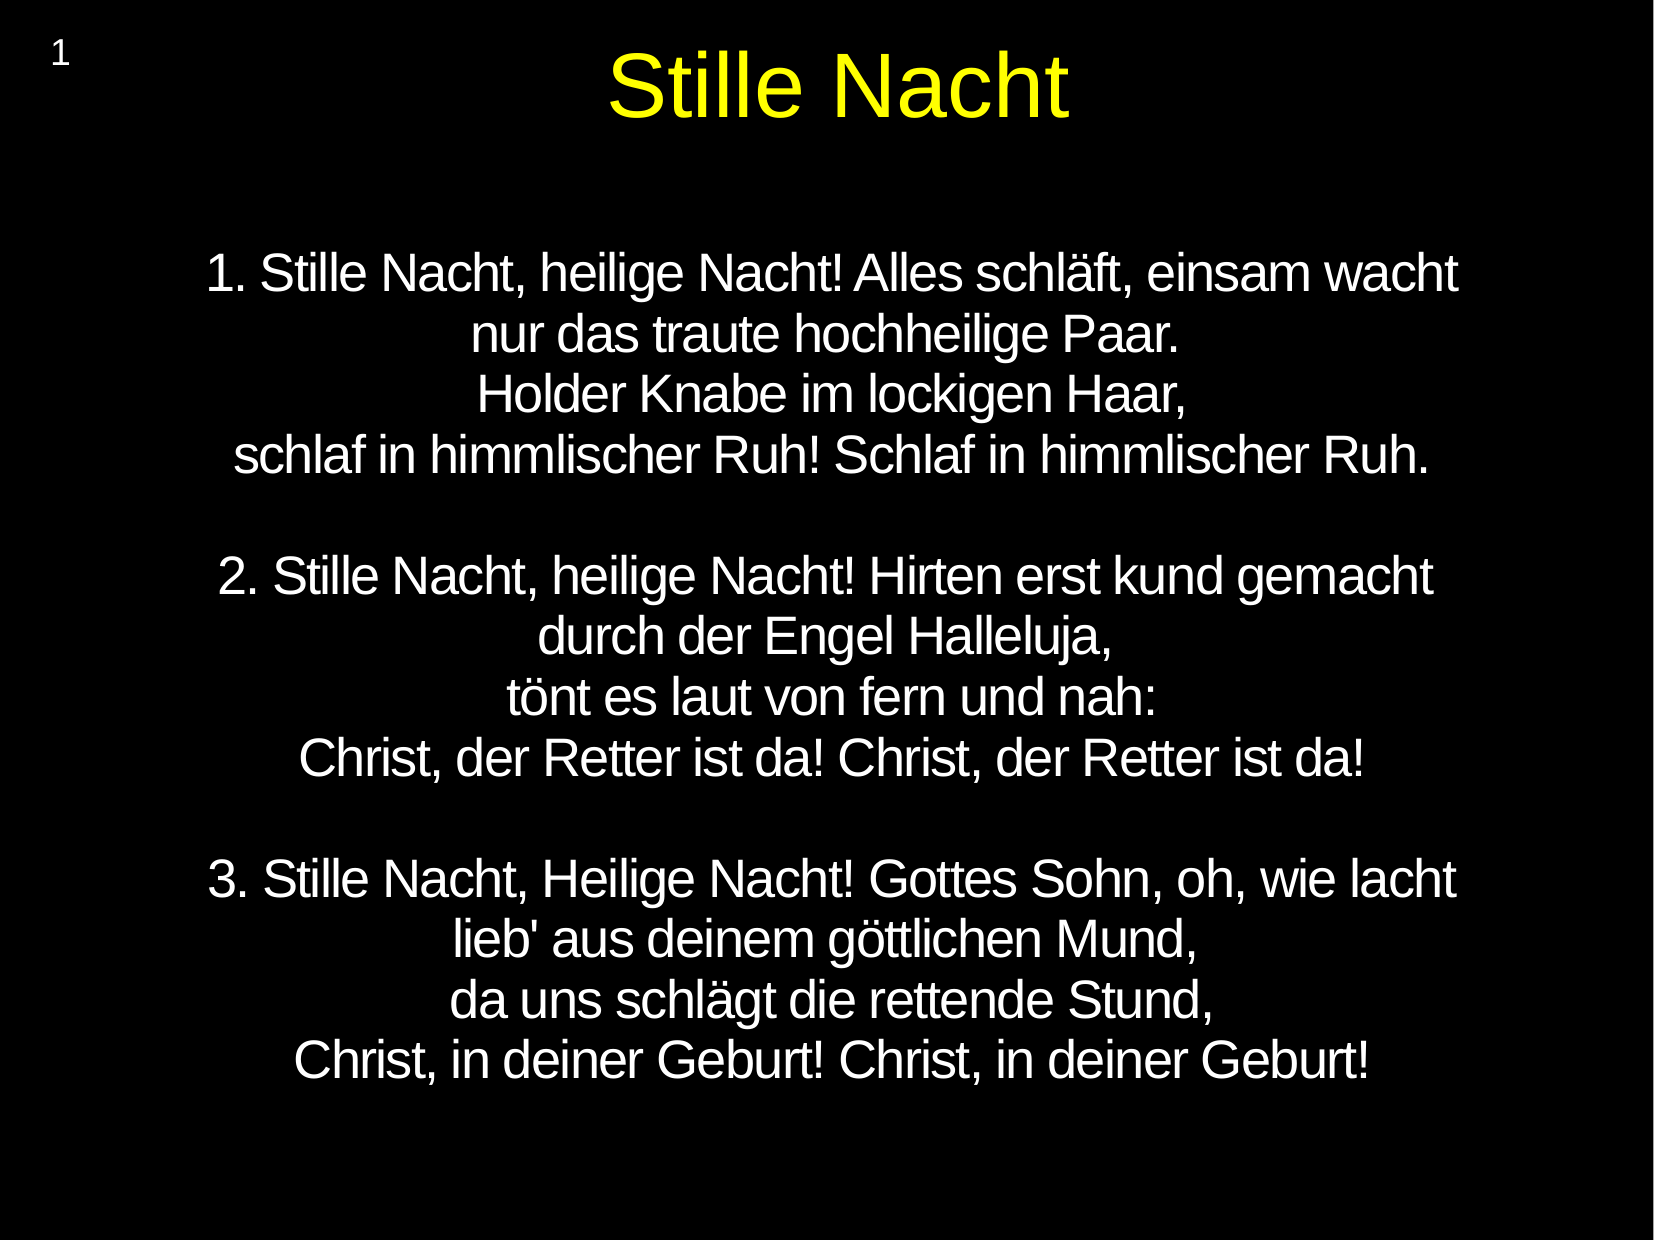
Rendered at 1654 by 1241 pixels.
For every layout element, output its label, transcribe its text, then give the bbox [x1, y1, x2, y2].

list 1. Stille Nacht, heilige Nacht! Alles schläft, einsam wacht nur das traute hochheilige Paar. Holder Knabe im lockigen Haar, schlaf in himmlischer Ruh! Schlaf in himmlischer Ruh. 2. Stille Nacht, heilige Nacht! Hirten erst kund gemacht durch der Engel Halleluja, tönt es laut von fern und nah: Christ, der Retter ist da! Christ, der Retter ist da! 3. Stille Nacht, Heilige Nacht! Gottes Sohn, oh, wie lacht lieb' aus deinem göttlichen Mund, da uns schlägt die rettende Stund, Christ, in deiner Geburt! Christ, in deiner Geburt! [35, 177, 1630, 1217]
text_box 1 [35, 23, 130, 81]
title Stille Nacht [94, 5, 1583, 166]
